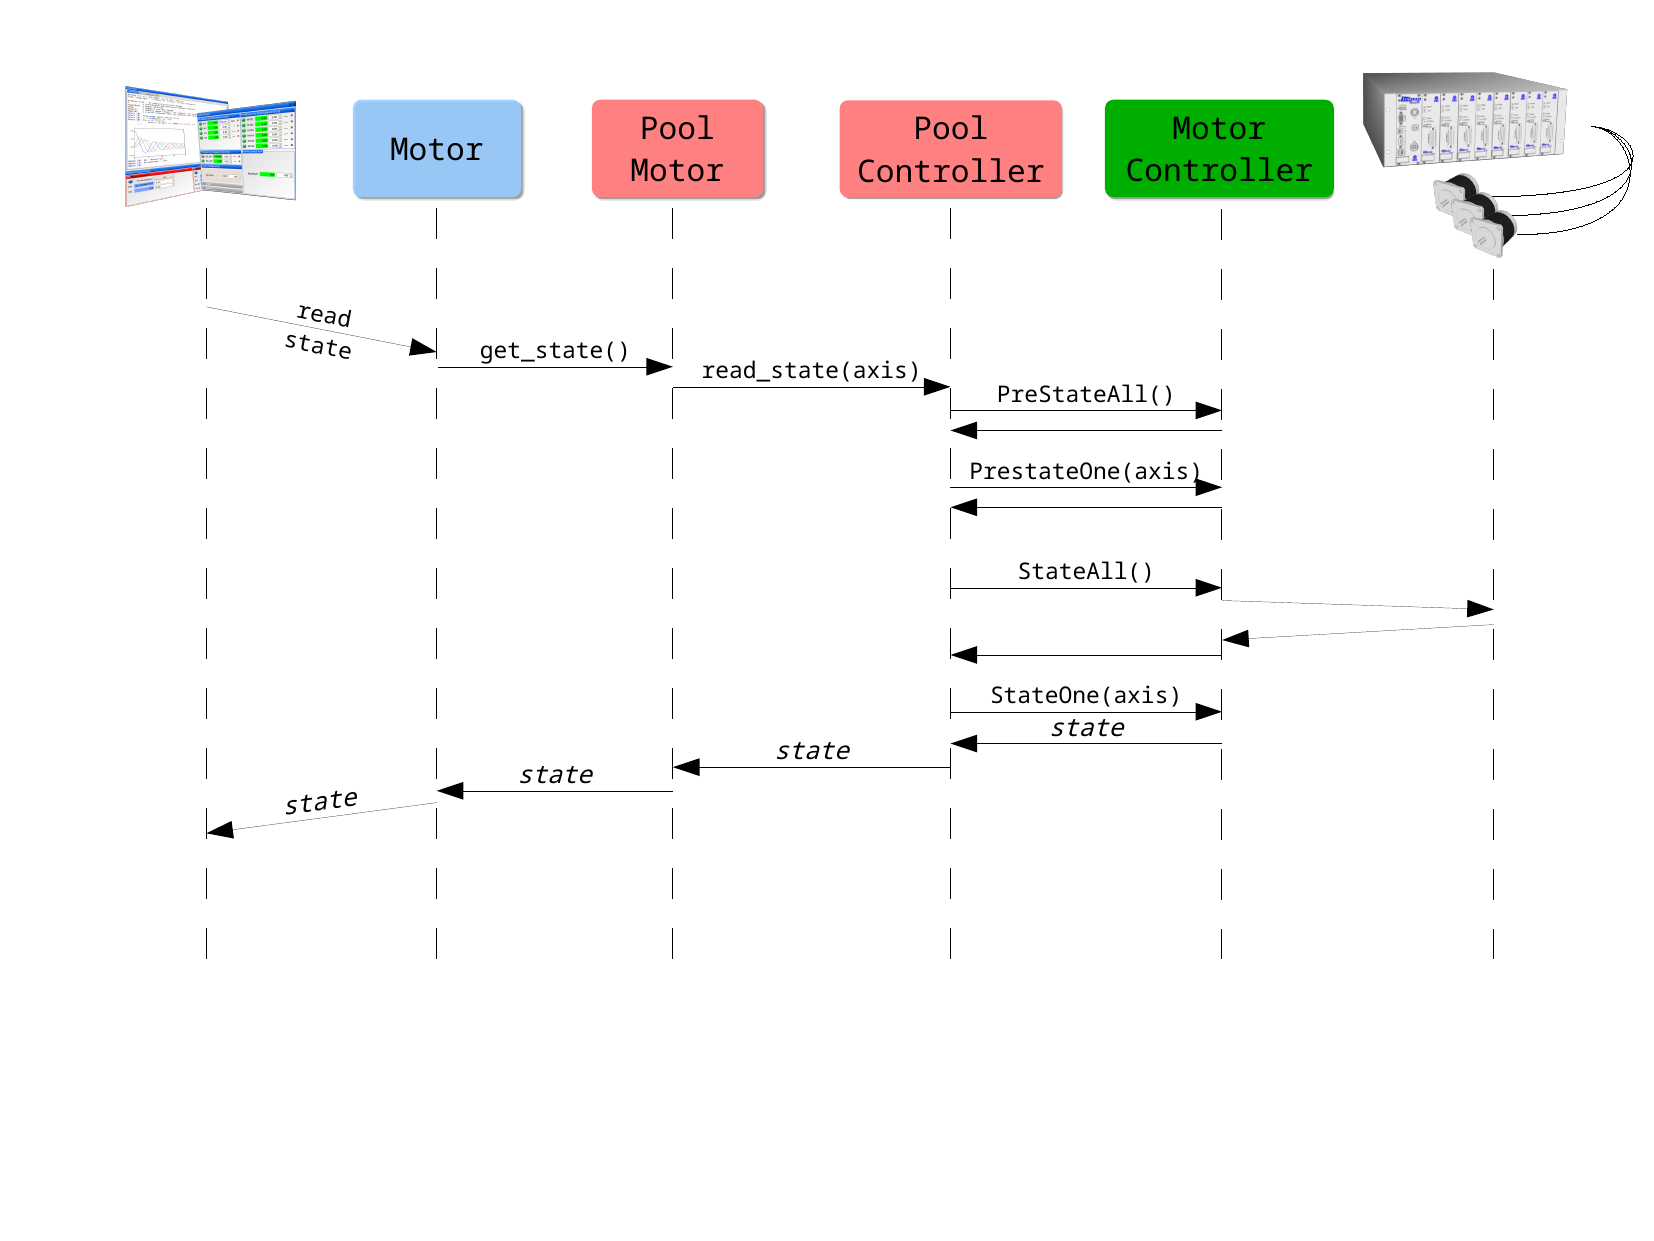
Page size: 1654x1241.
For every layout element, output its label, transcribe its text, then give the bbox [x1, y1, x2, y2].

text_box Motor [352, 99, 521, 198]
text_box Pool Motor [591, 99, 763, 198]
text_box Pool Controller [839, 100, 1062, 198]
picture [1364, 73, 1567, 167]
picture [114, 86, 296, 207]
picture [1432, 173, 1518, 259]
text_box Motor Controller [1104, 99, 1334, 198]
